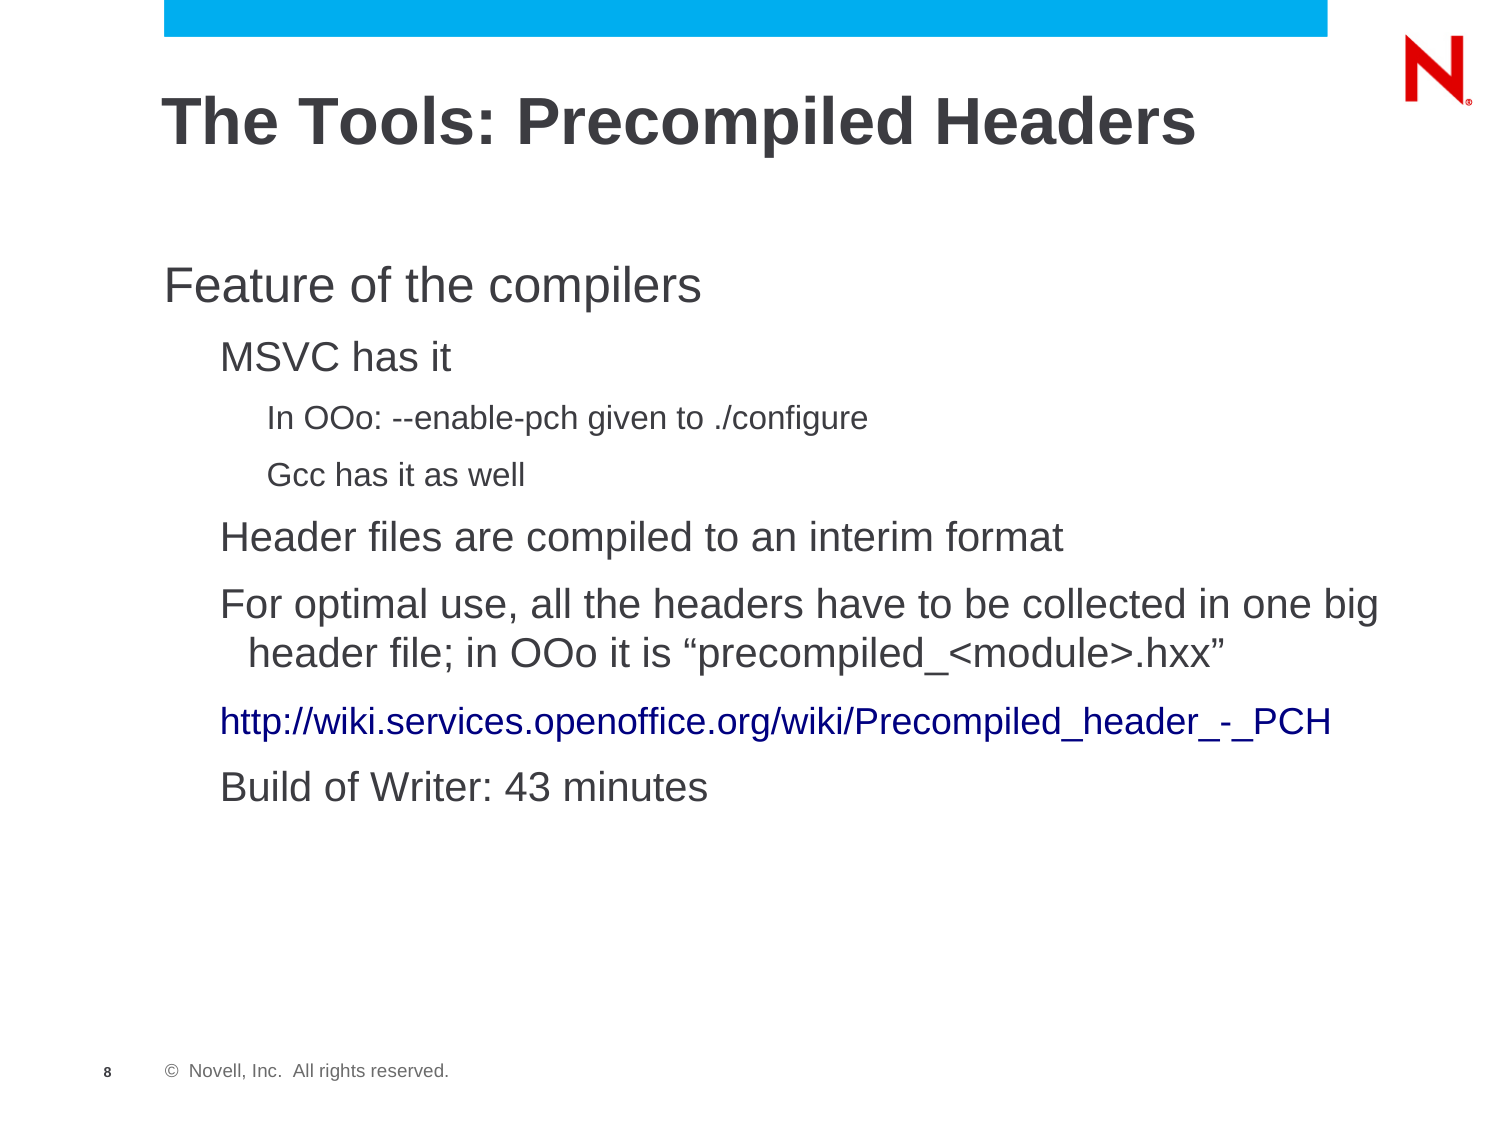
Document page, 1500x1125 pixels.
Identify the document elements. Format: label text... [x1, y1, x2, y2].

picture [1403, 32, 1473, 107]
list Feature of the compilers MSVC has it In OOo: --enable-pch given to ./configure Gcc has it as well Header files are compiled to an interim format For optimal use, all the headers have to be collected in one big header file; in OOo it is “precompiled_<module>.hxx” http://wiki.services.openoffice.org/wiki/Precompiled_header_-_PCH Build of Writer: 43 minutes [163, 254, 1404, 986]
title The Tools: Precompiled Headers [161, 41, 1383, 205]
